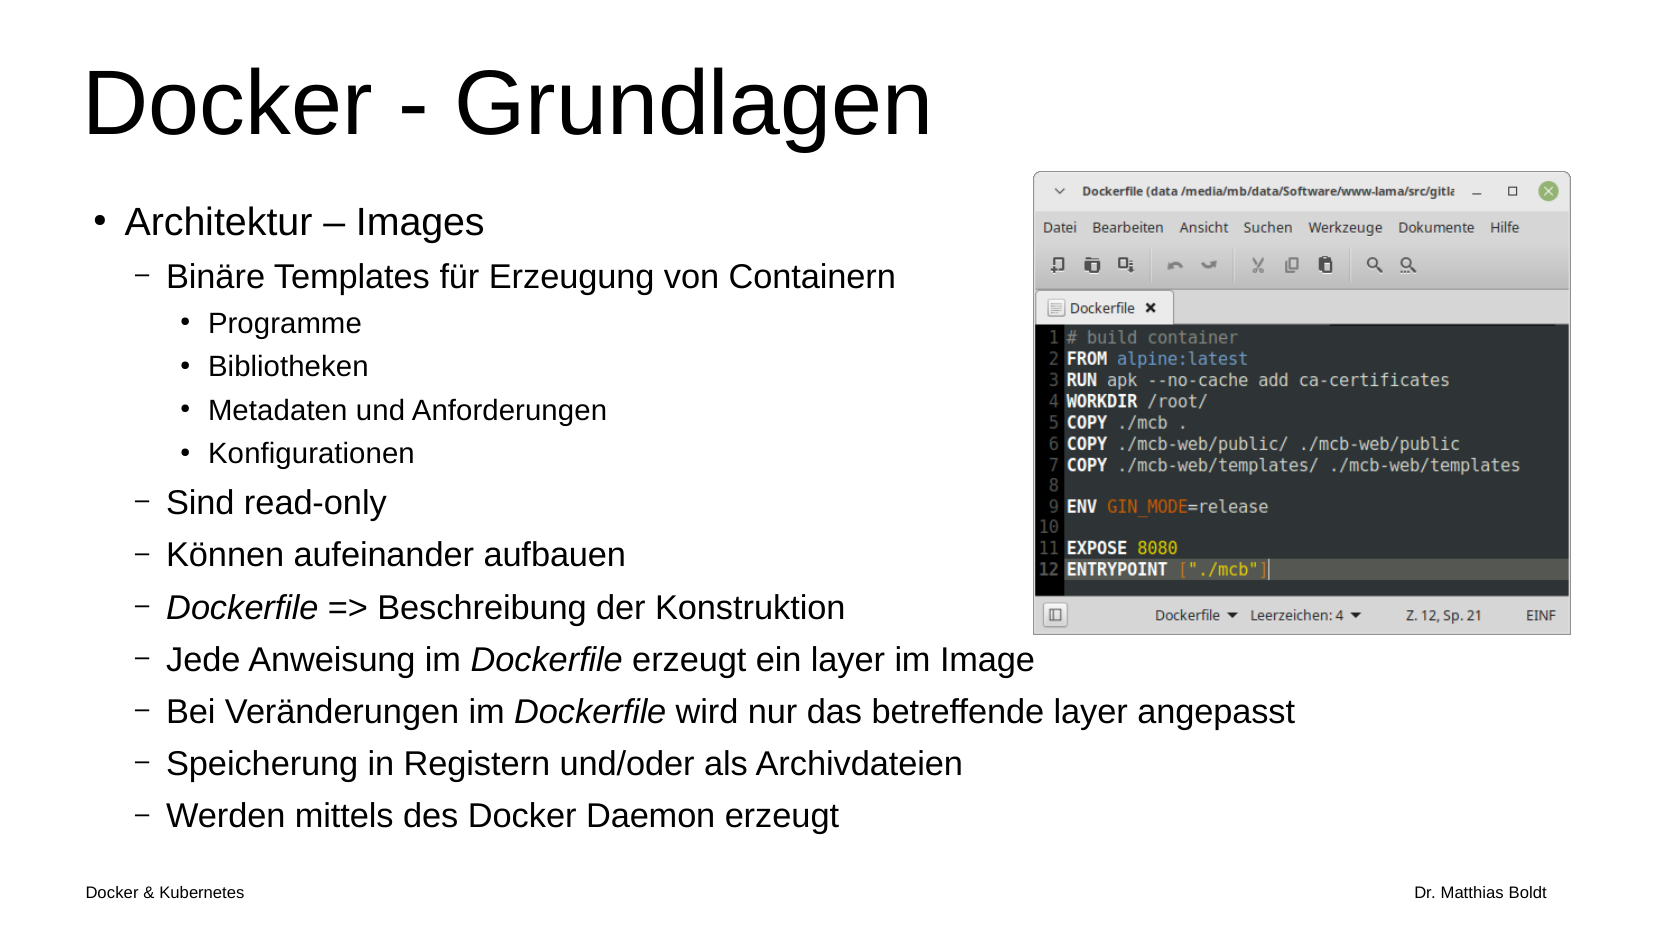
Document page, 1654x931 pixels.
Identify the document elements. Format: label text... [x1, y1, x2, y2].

title Docker - Grundlagen [82, 25, 1571, 181]
picture [1033, 171, 1571, 635]
text_box Docker & Kubernetes Dr. Matthias Boldt [70, 875, 1563, 910]
list Architektur – Images Binäre Templates für Erzeugung von Containern Programme Bibliotheken Metadaten und Anforderungen Konfigurationen Sind read-only Können aufeinander aufbauen Dockerfile => Beschreibung der Konstruktion Jede Anweisung im Dockerfile erzeugt ein layer im Image Bei Veränderungen im Dockerfile wird nur das betreffende layer angepasst Speicherung in Registern und/oder als Archivdateien Werden mittels des Docker Daemon erzeugt [82, 199, 1571, 845]
